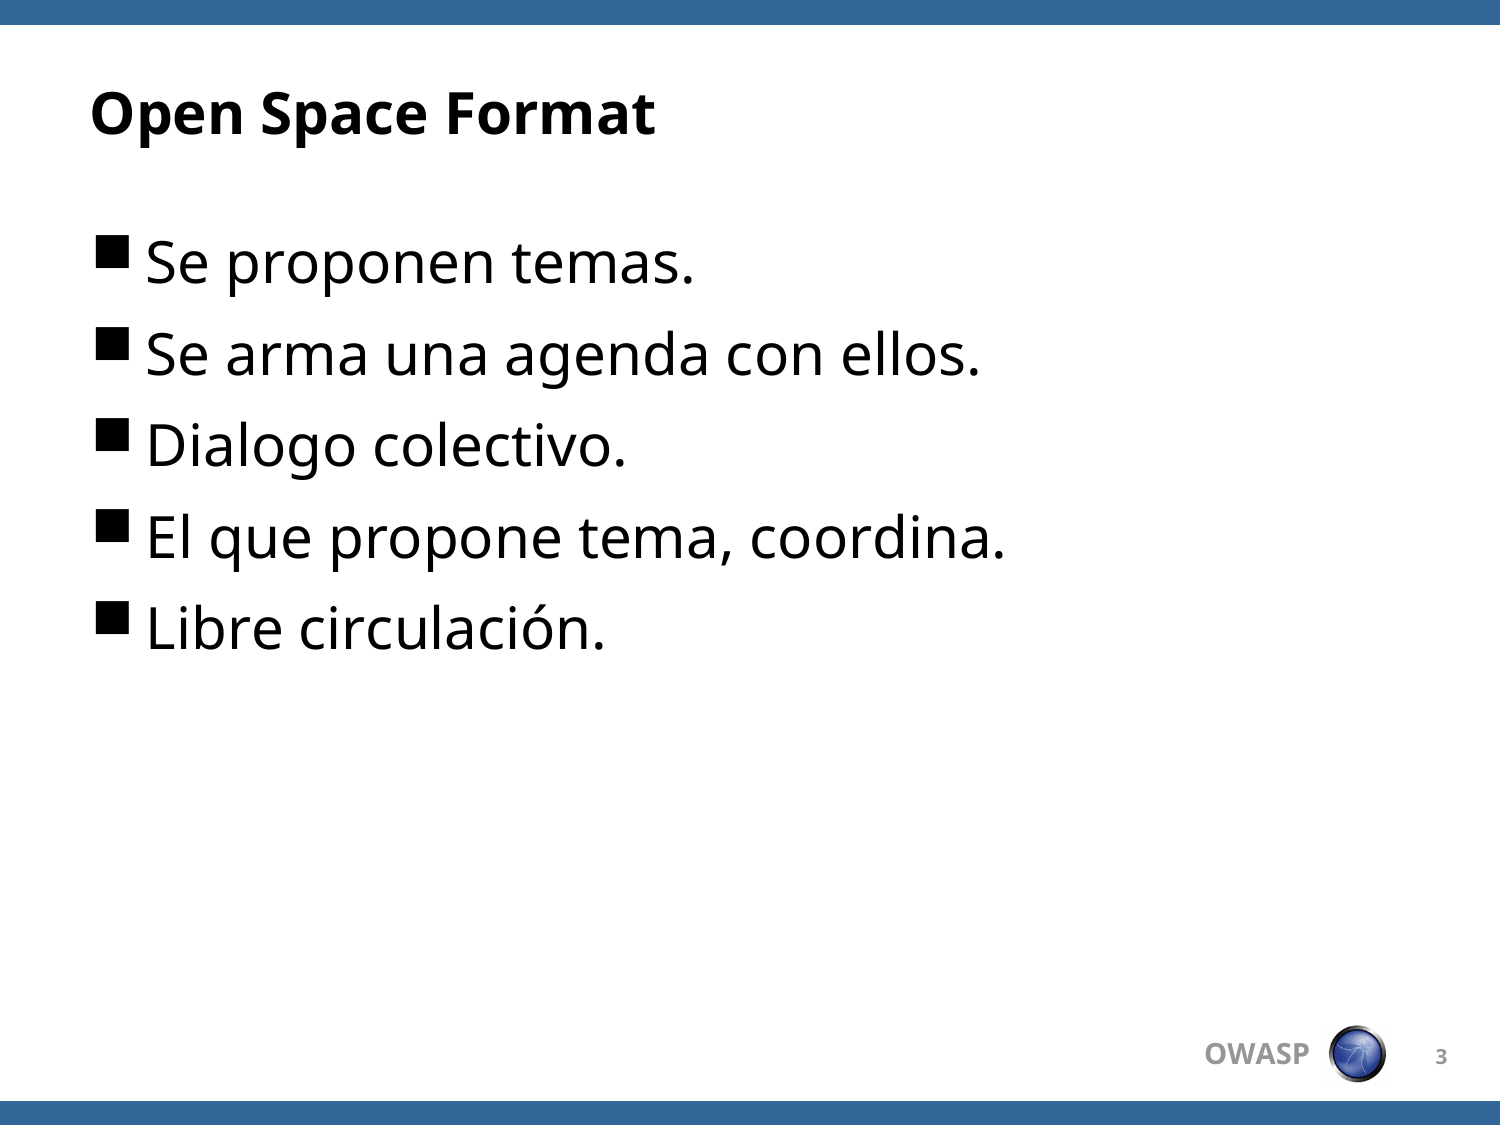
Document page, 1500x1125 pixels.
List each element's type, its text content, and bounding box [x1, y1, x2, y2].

picture [1325, 1024, 1388, 1083]
list Se proponen temas. Se arma una agenda con ellos. Dialogo colectivo. El que propone tema, coordina. Libre circulación. [75, 212, 1426, 1005]
title Open Space Format [75, 44, 1426, 176]
